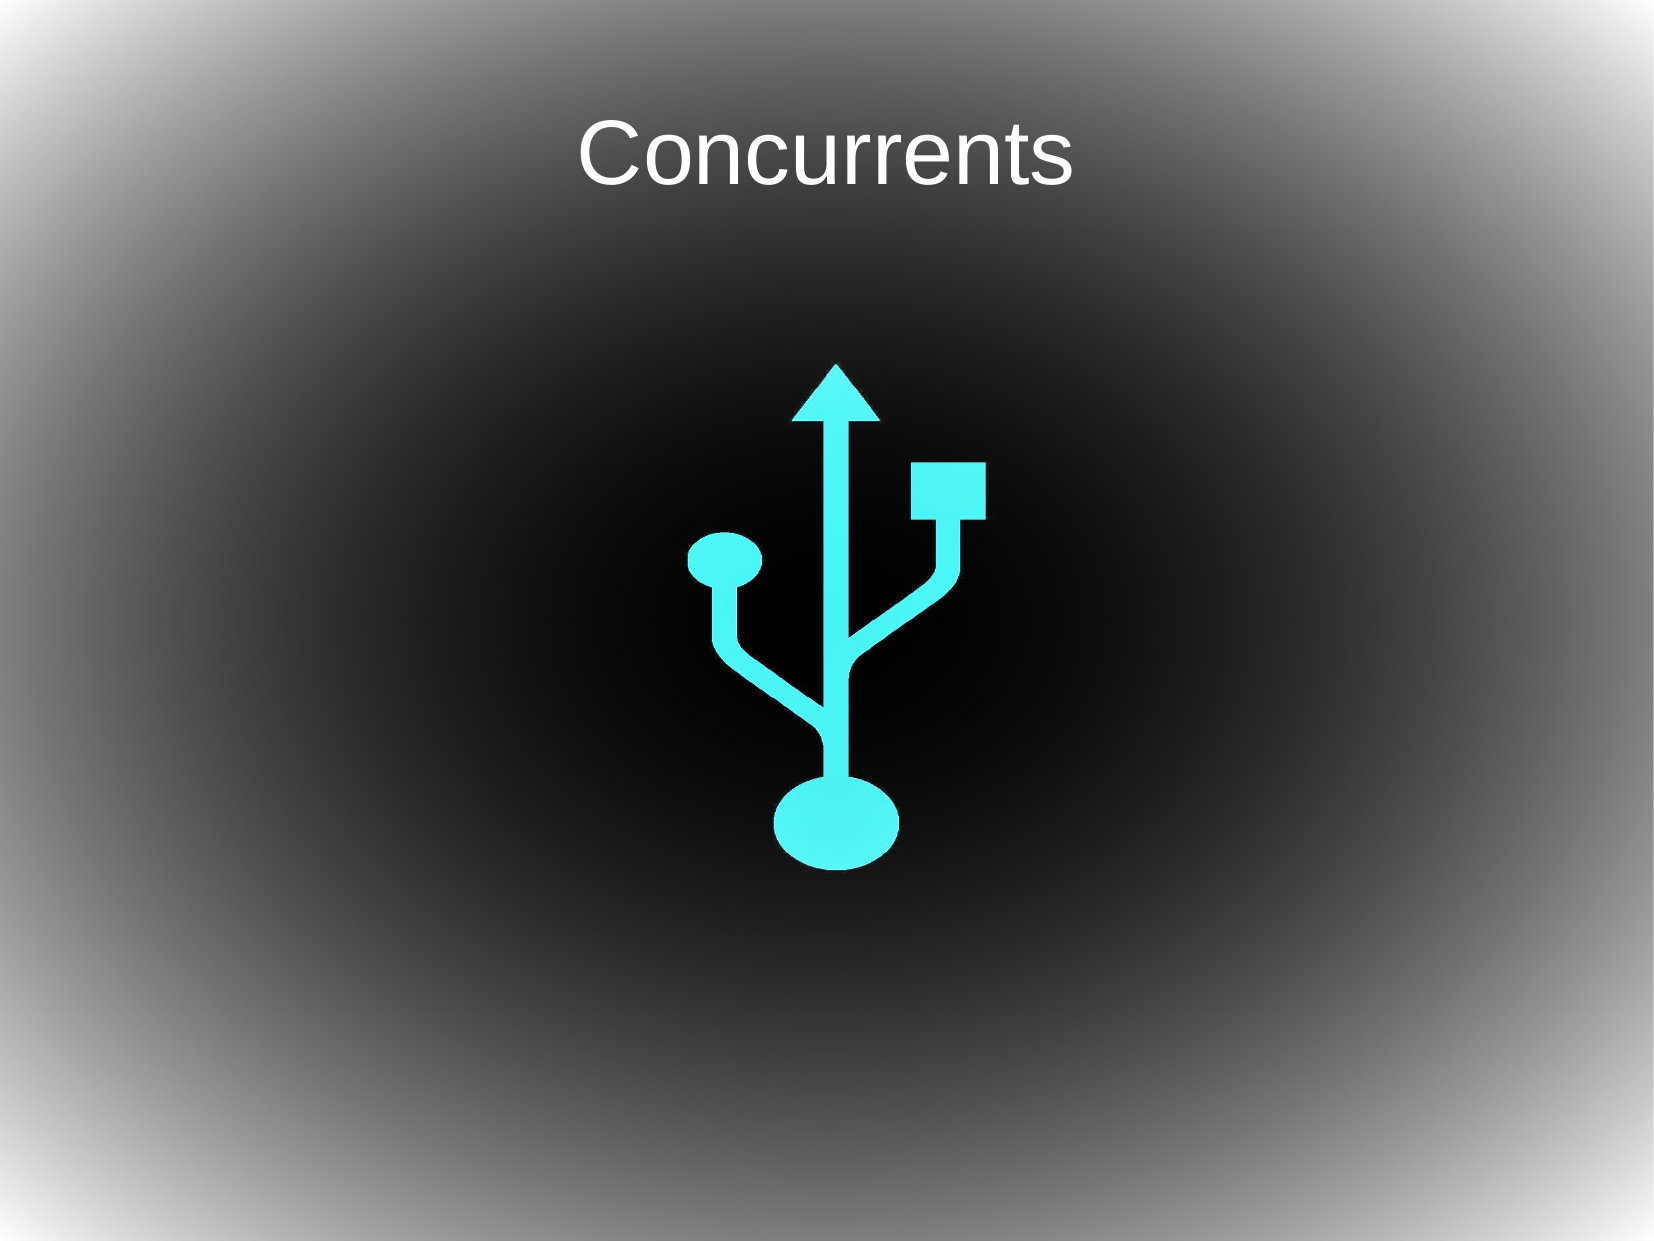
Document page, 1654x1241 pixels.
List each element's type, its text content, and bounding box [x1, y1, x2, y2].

picture [0, 0, 1654, 1241]
title Concurrents [82, 49, 1571, 257]
